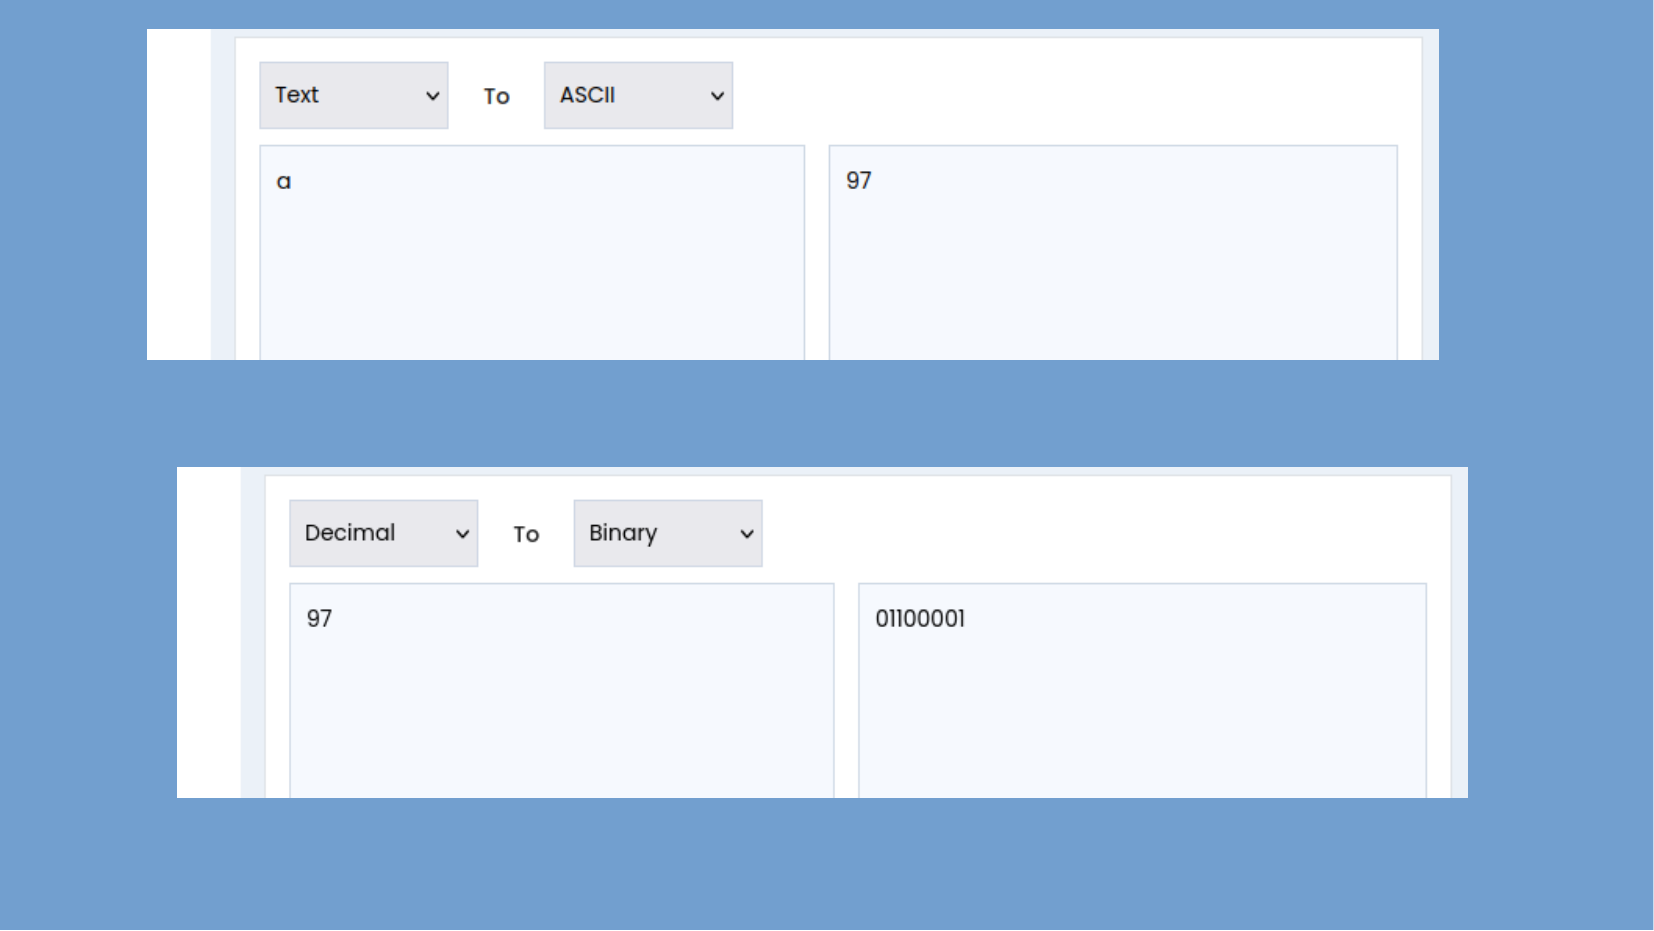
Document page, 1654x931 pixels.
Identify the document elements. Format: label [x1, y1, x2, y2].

picture [177, 467, 1468, 798]
picture [147, 29, 1439, 360]
